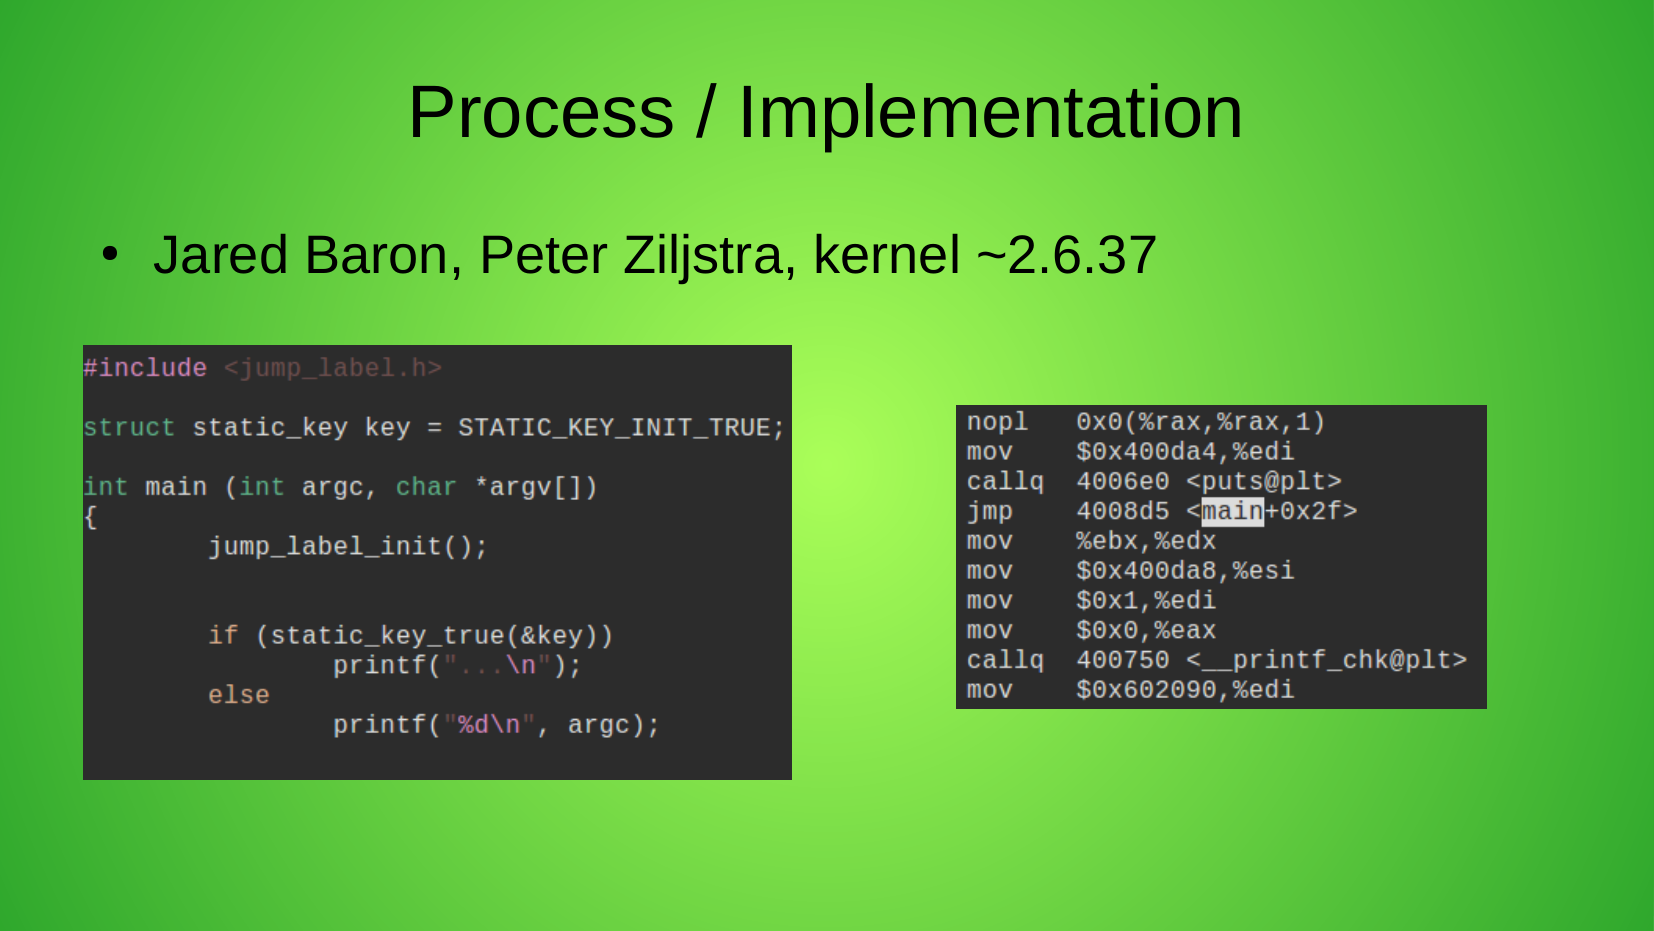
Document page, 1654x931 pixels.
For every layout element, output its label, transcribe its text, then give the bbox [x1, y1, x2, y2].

picture [83, 345, 792, 780]
list Jared Baron, Peter Ziljstra, kernel ~2.6.37 [82, 224, 1571, 764]
picture [956, 405, 1487, 709]
title Process / Implementation [82, 35, 1571, 189]
